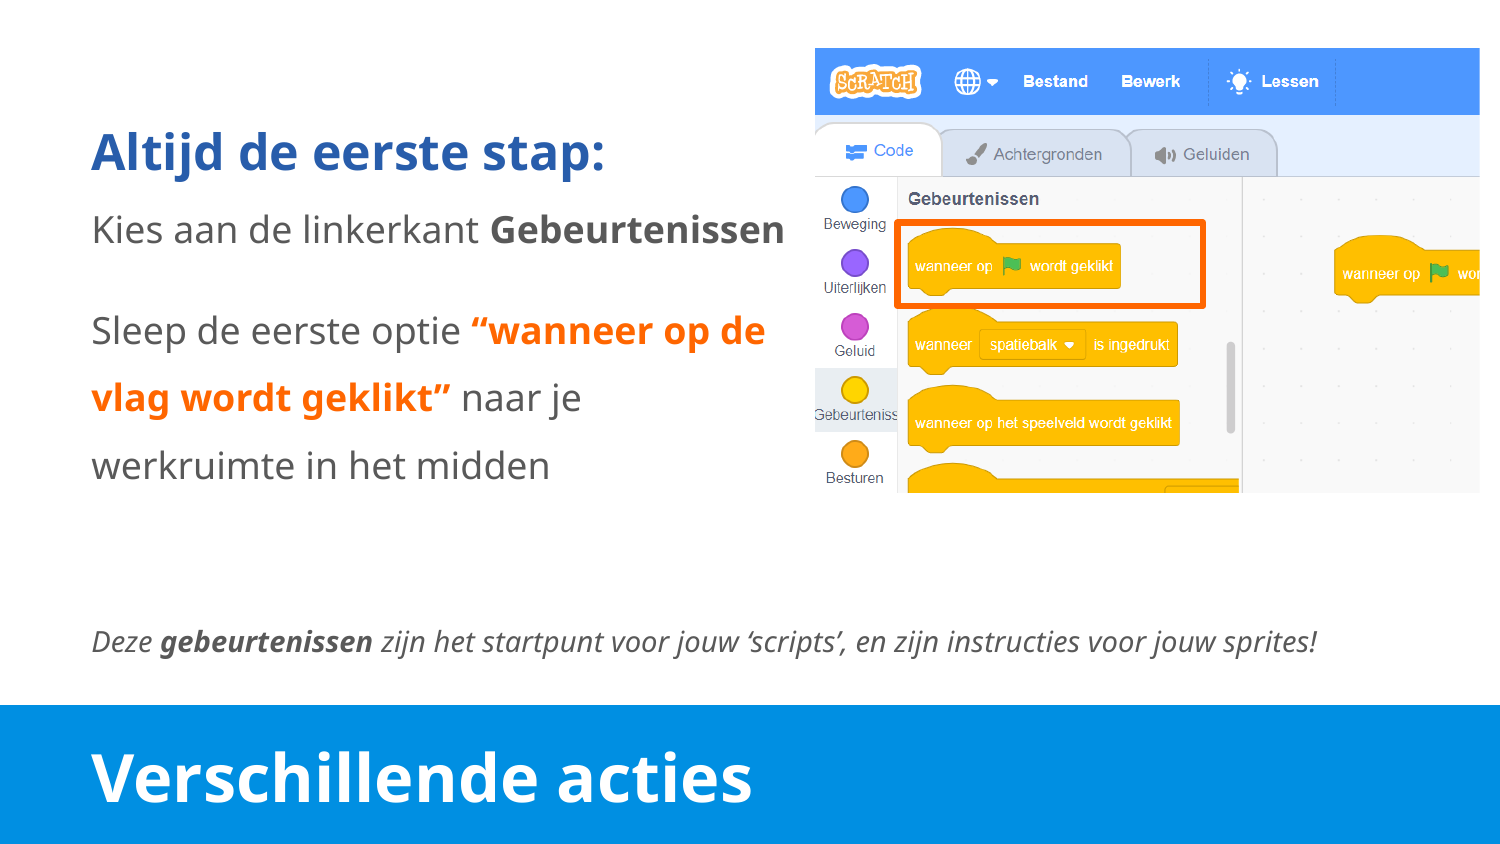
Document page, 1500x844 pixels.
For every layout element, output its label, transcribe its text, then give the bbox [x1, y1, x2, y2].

title Verschillende acties [76, 721, 1500, 828]
picture [0, 705, 1500, 844]
list Kies aan de linkerkant Gebeurtenissen Sleep de eerste optie “wanneer op de vlag wordt geklikt” naar je werkruimte in het midden Deze gebeurtenissen zijn het startpunt voor jouw ‘scripts’, en zijn instructies voor jouw sprites! [76, 168, 1438, 703]
picture [815, 48, 1480, 493]
subtitle Altijd de eerste stap: [76, 75, 1438, 152]
